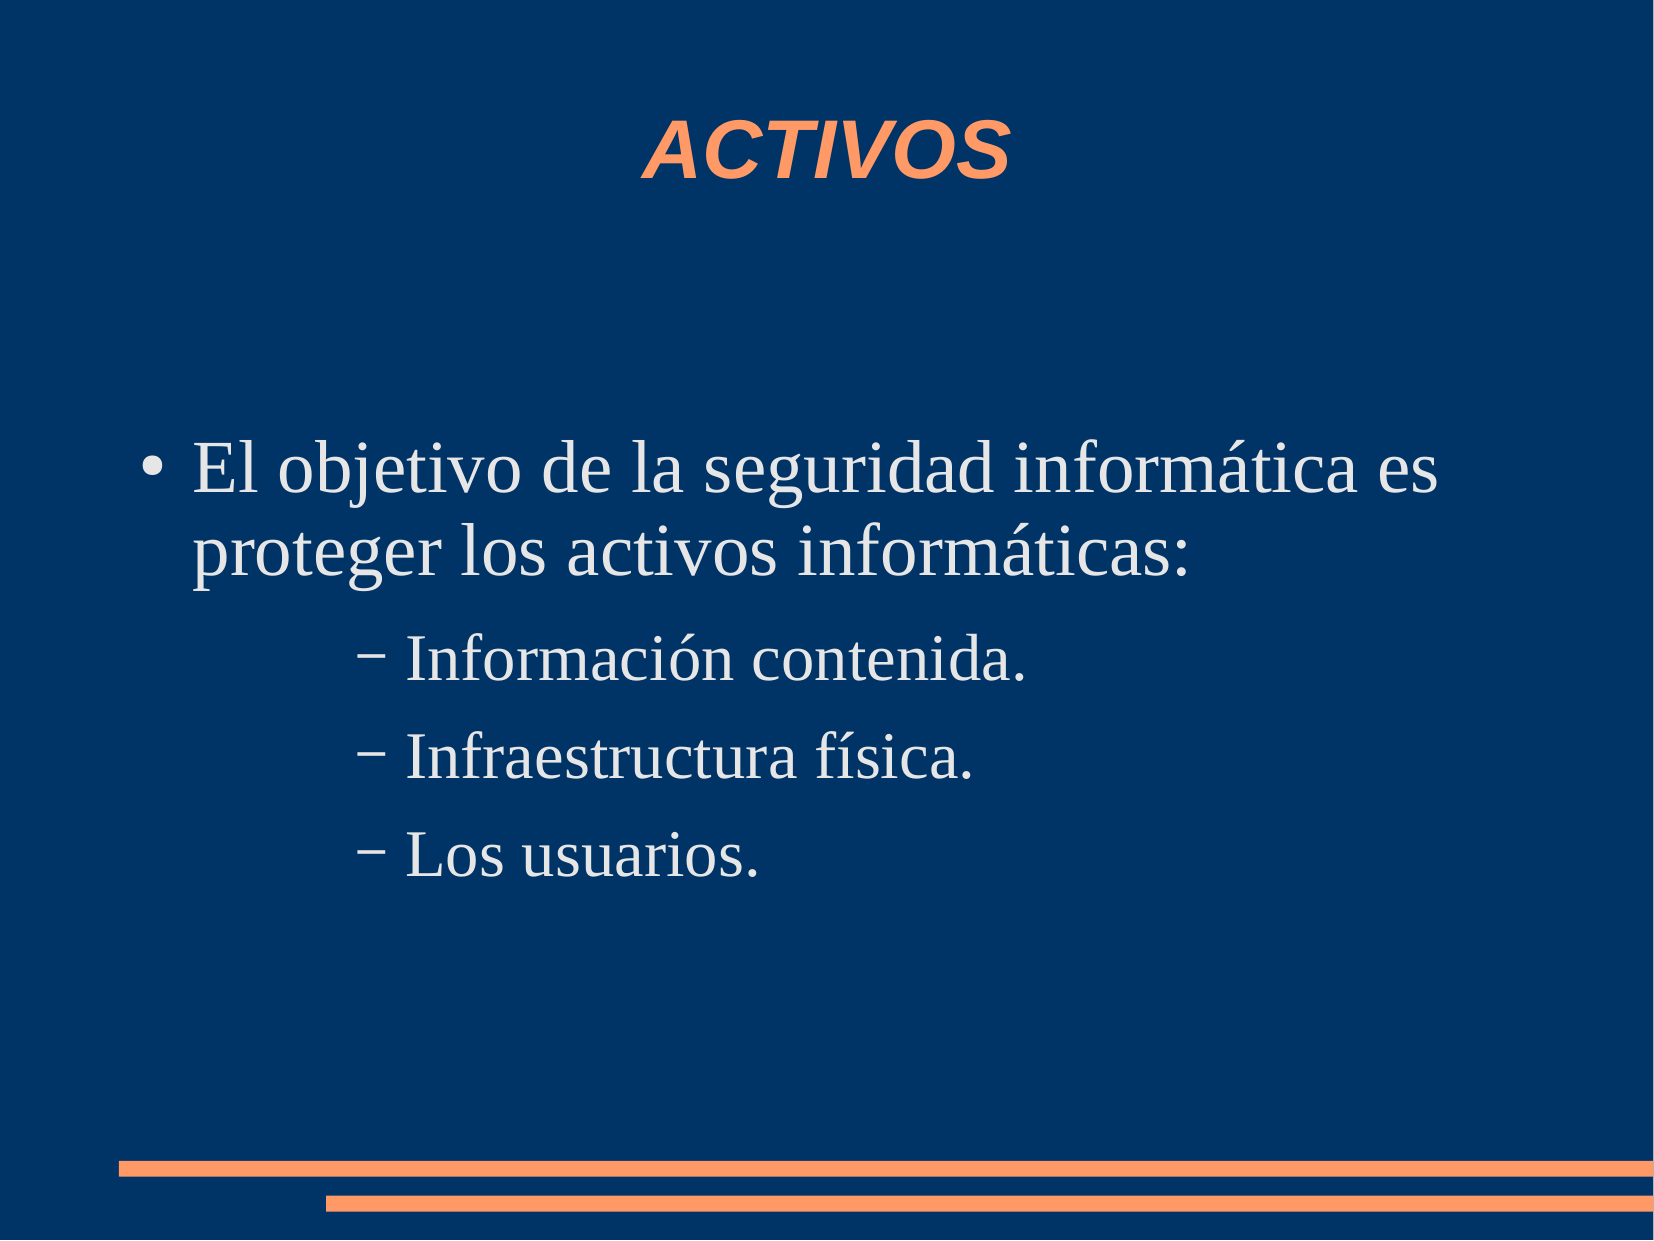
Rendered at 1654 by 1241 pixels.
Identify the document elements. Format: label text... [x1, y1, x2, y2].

list El objetivo de la seguridad informática es proteger los activos informáticas: Información contenida. Infraestructura física. Los usuarios. [121, 322, 1561, 1104]
title ACTIVOS [121, 46, 1534, 254]
